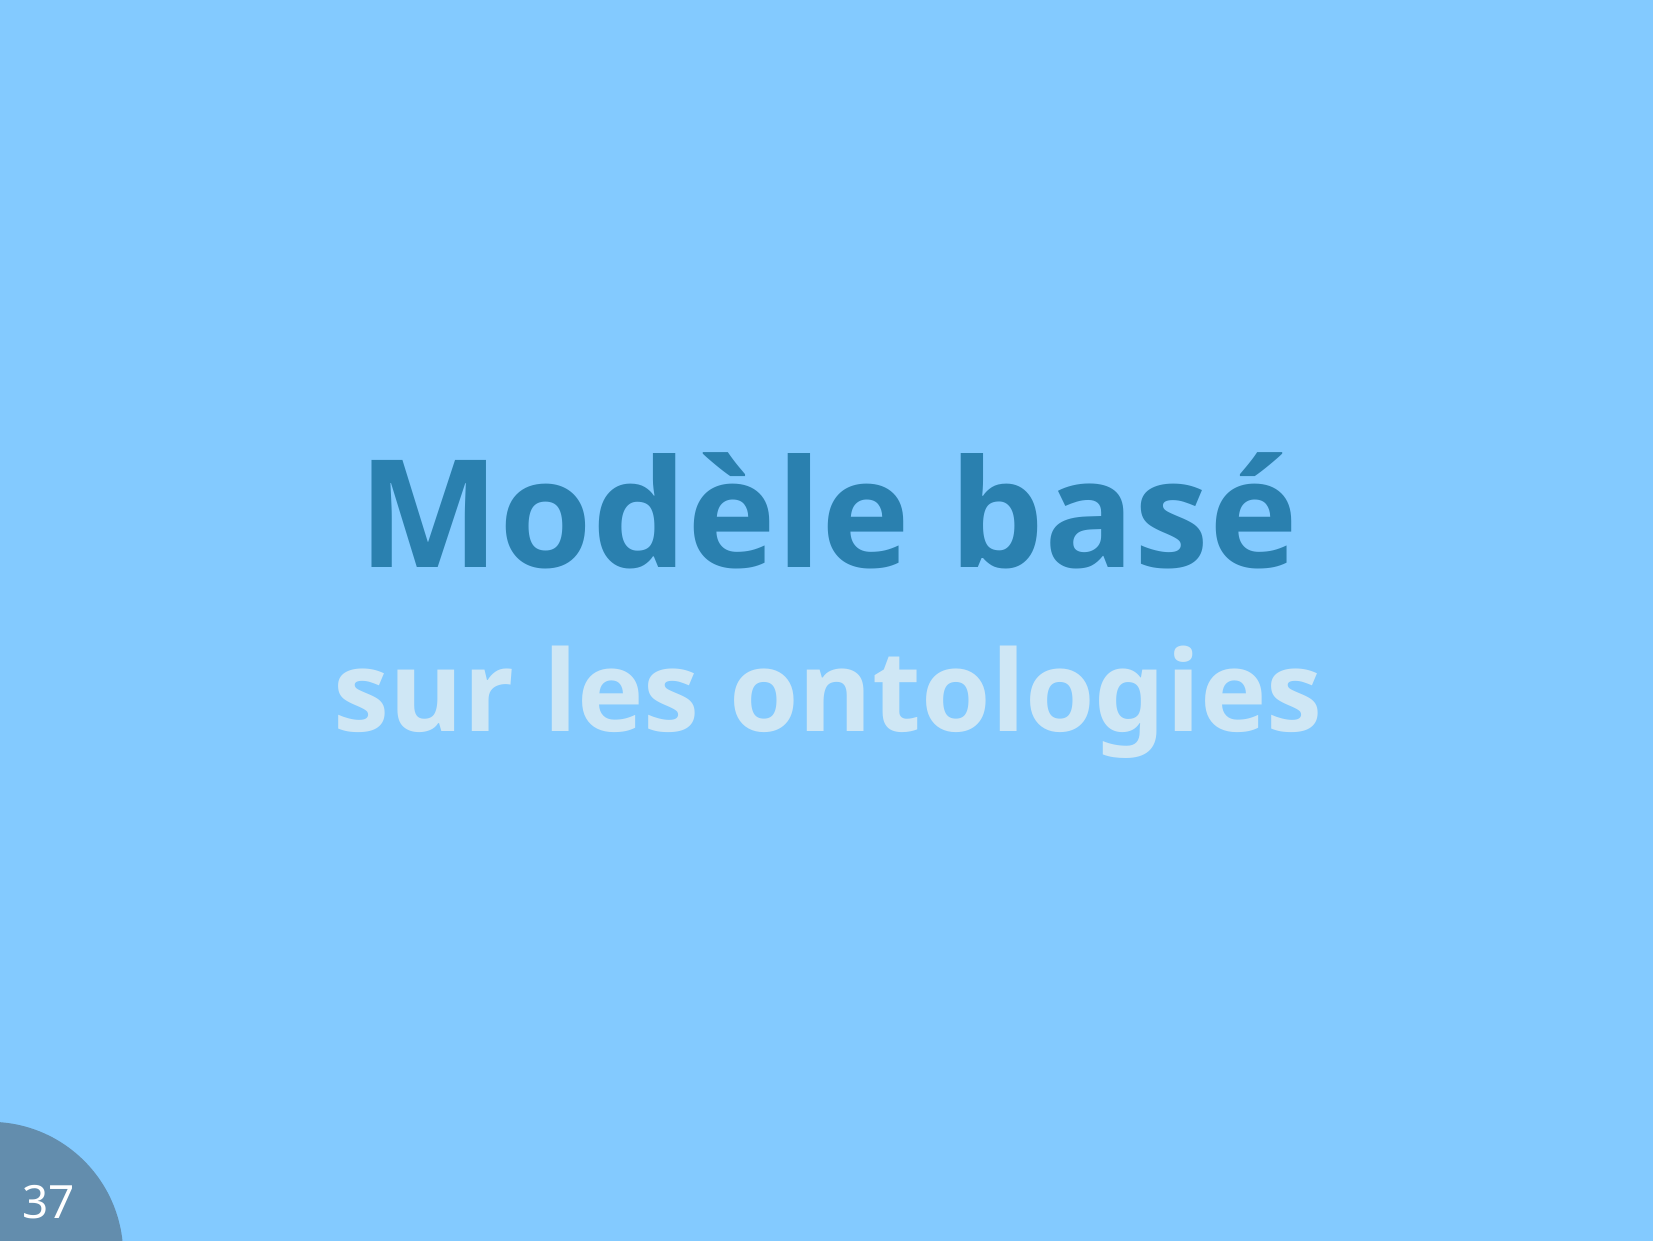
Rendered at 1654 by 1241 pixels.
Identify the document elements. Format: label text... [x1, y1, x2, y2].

title Modèle basé sur les ontologies [84, 381, 1573, 791]
